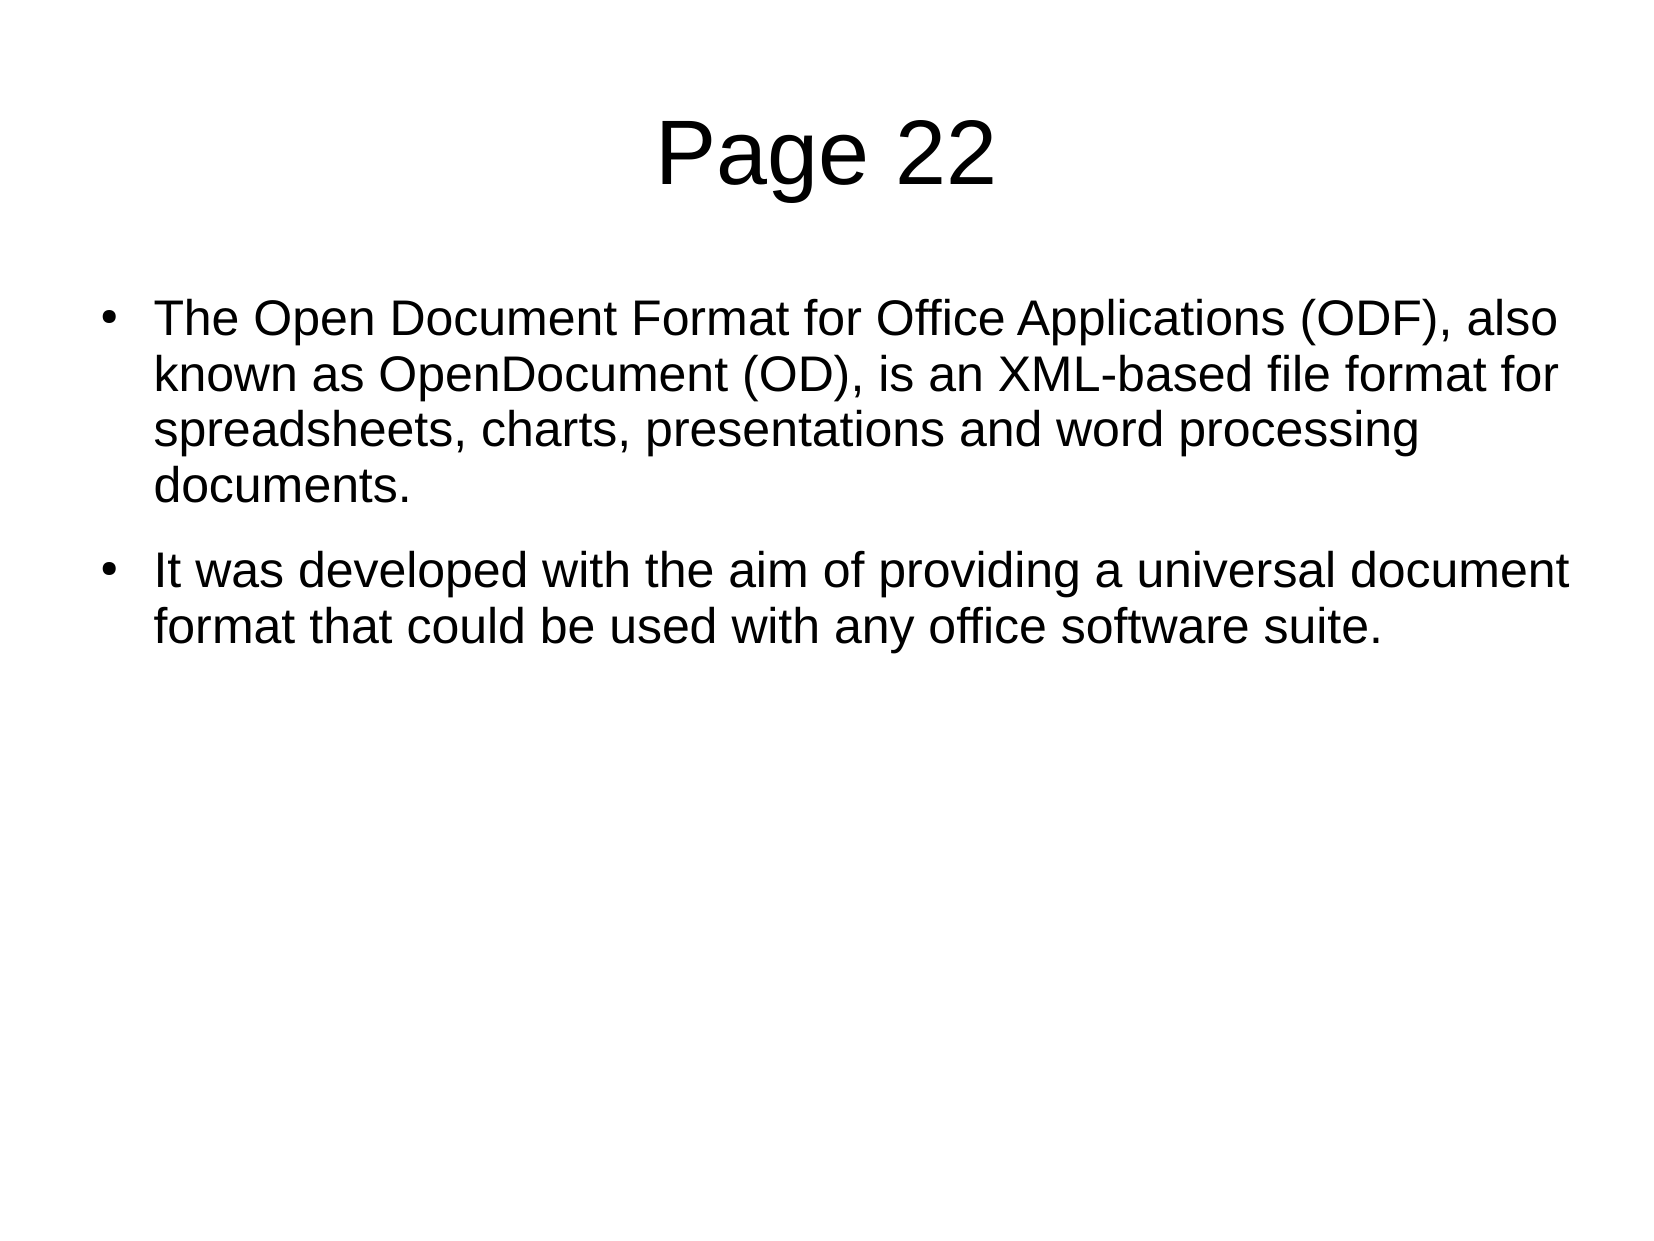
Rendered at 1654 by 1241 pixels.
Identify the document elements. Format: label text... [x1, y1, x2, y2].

list The Open Document Format for Office Applications (ODF), also known as OpenDocument (OD), is an XML-based file format for spreadsheets, charts, presentations and word processing documents. It was developed with the aim of providing a universal document format that could be used with any office software suite. [82, 290, 1571, 1109]
title Page 22 [82, 49, 1571, 257]
